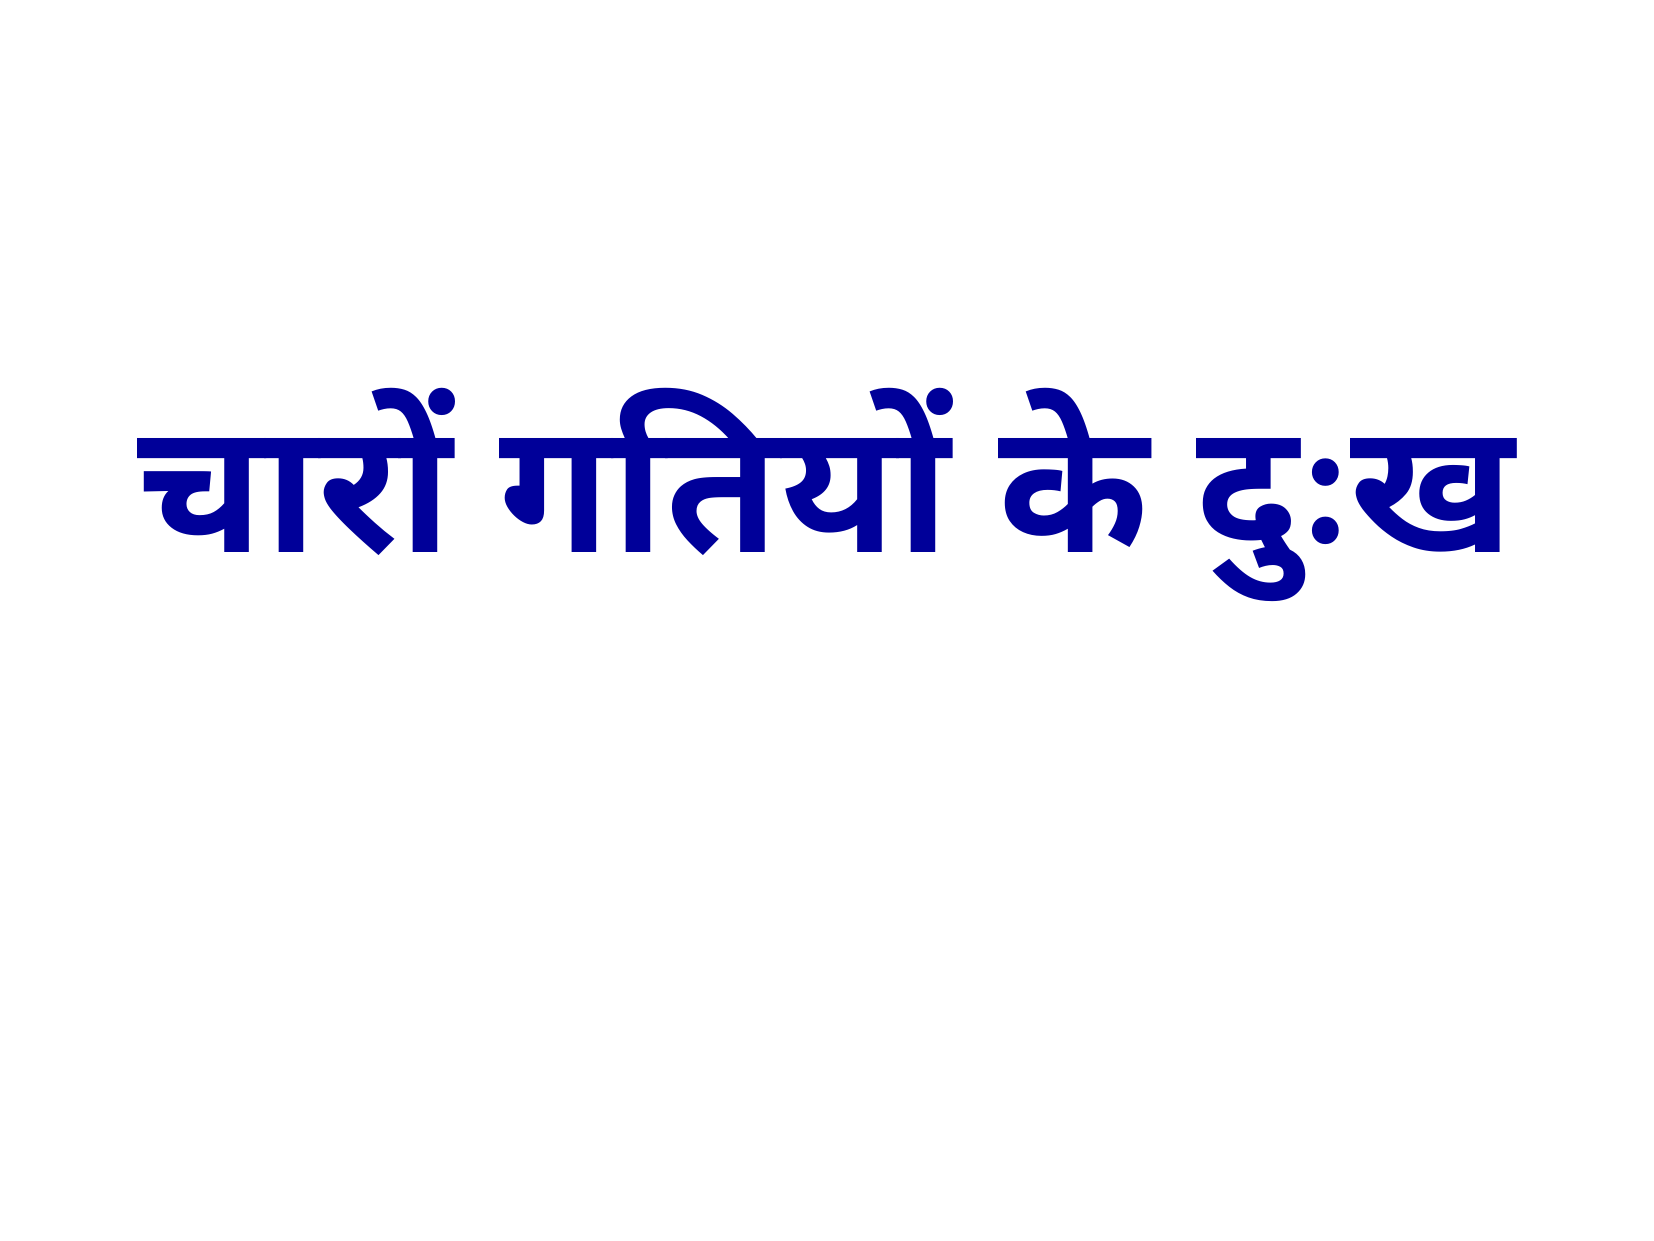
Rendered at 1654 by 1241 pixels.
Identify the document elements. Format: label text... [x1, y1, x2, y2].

title चारों गतियों के दुःख [0, 354, 1654, 663]
